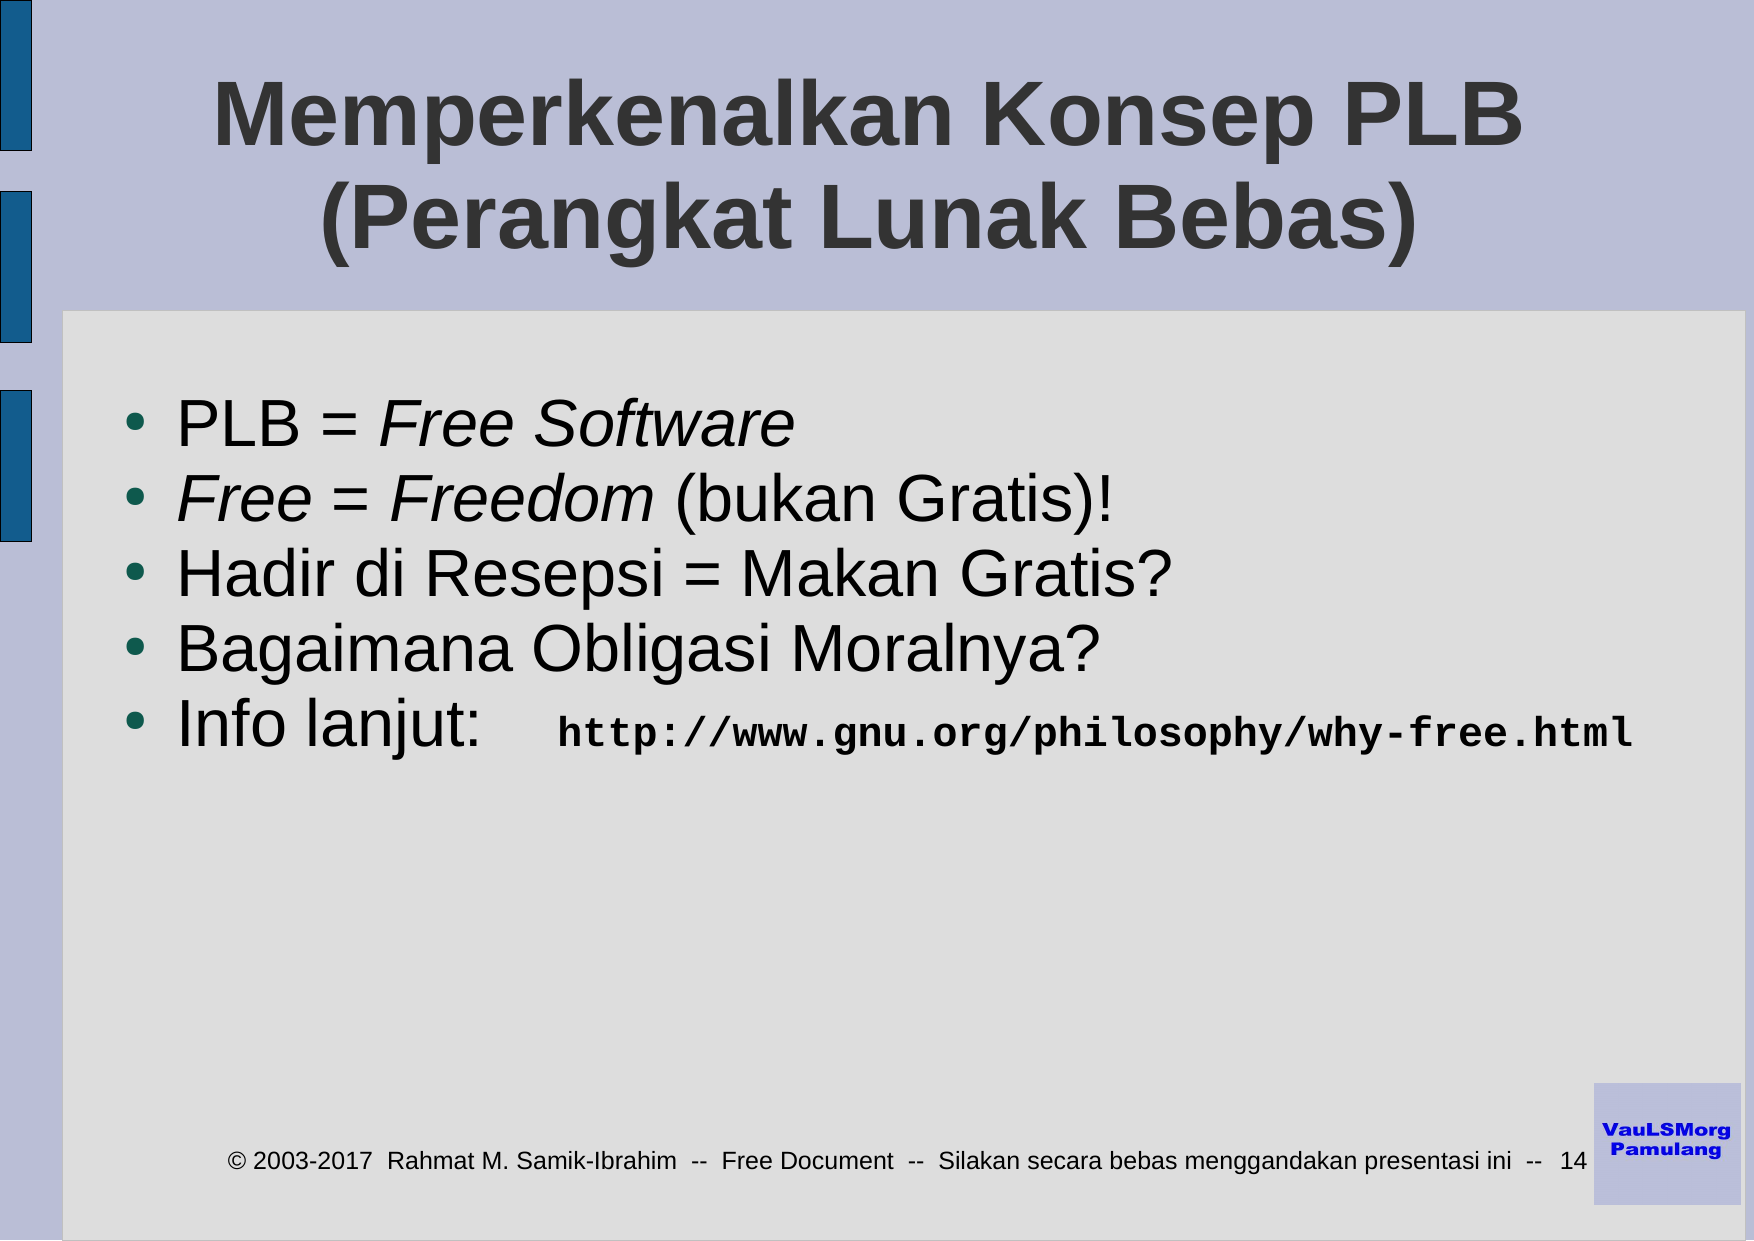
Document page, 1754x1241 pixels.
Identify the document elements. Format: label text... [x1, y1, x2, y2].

title Memperkenalkan Konsep PLB (Perangkat Lunak Bebas) [85, 62, 1655, 269]
list PLB = Free Software Free = Freedom (bukan Gratis)! Hadir di Resepsi = Makan Gratis? Bagaimana Obligasi Moralnya? Info lanjut: http://www.gnu.org/philosophy/why-free.html [105, 386, 1663, 860]
picture [1594, 1083, 1741, 1205]
